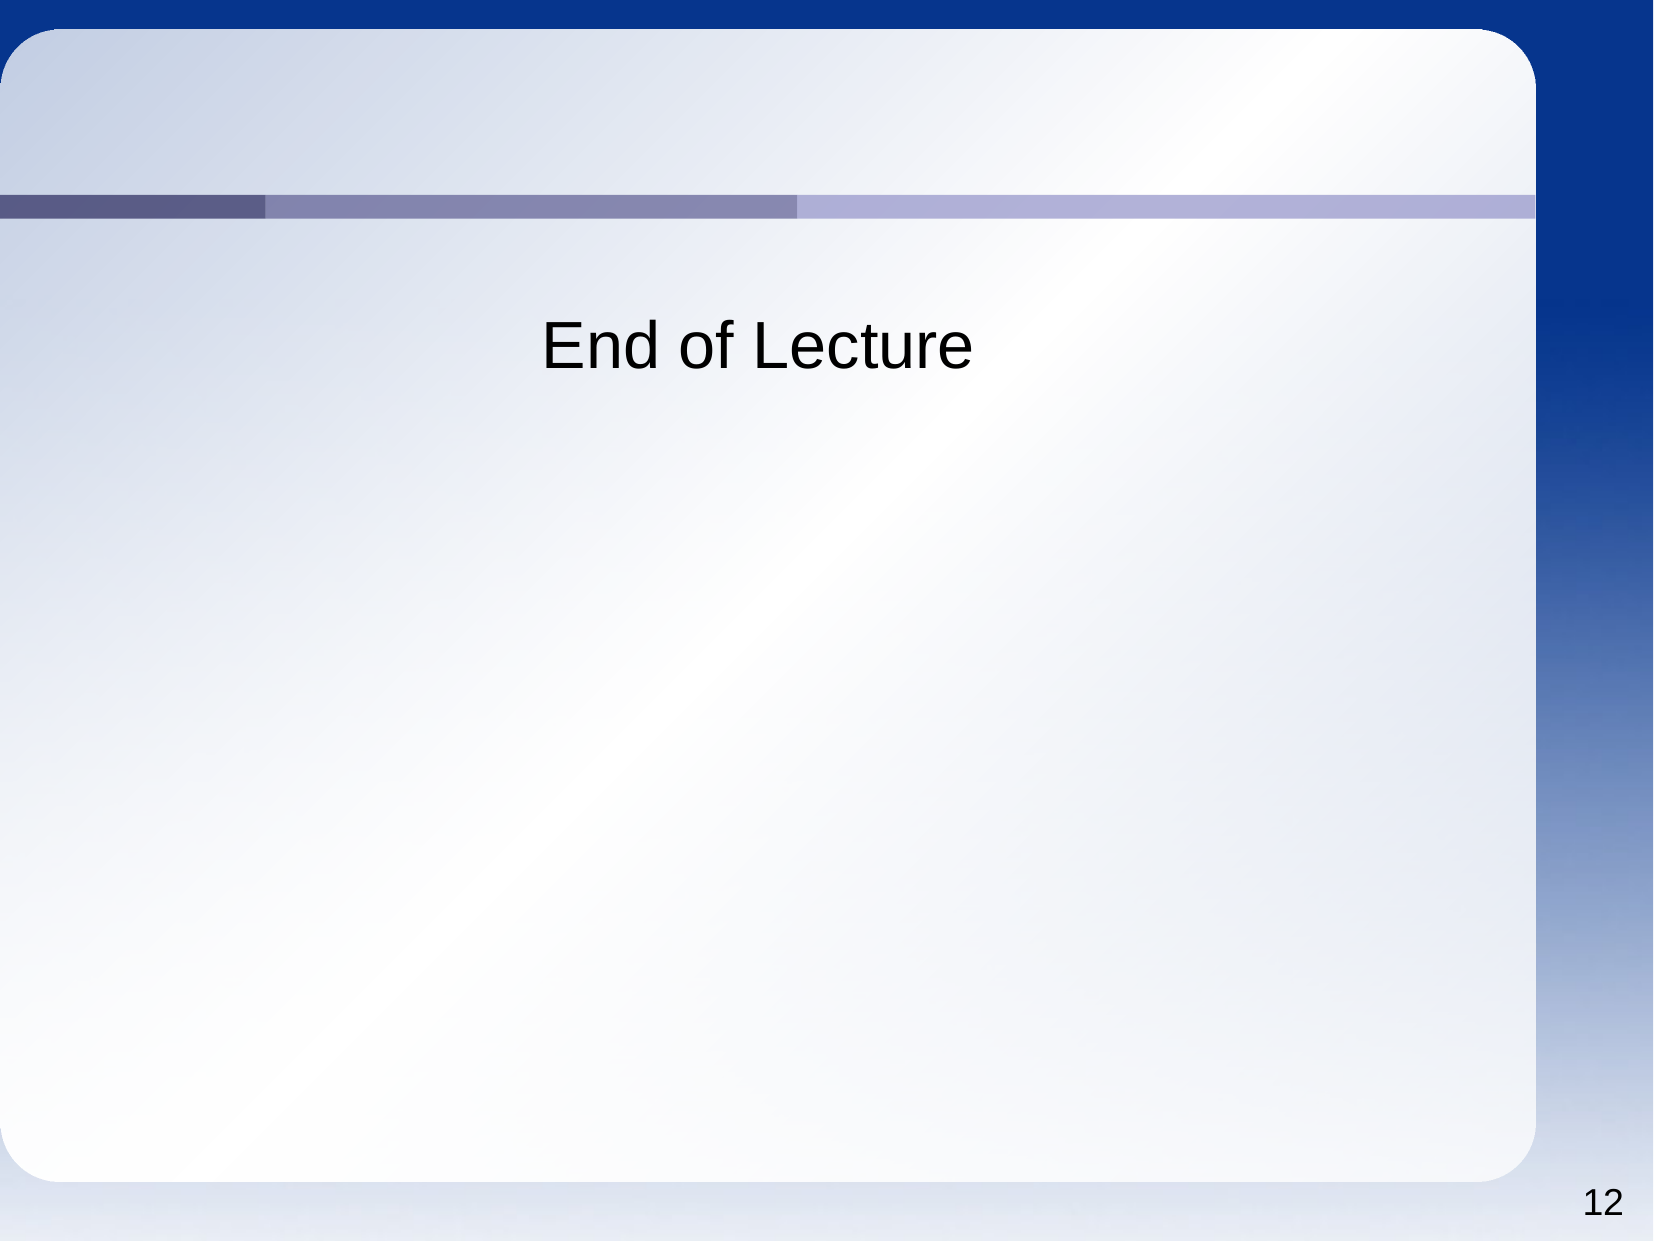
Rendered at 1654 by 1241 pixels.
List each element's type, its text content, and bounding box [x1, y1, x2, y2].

subtitle End of Lecture [29, 49, 1506, 642]
picture [0, 0, 1654, 1241]
